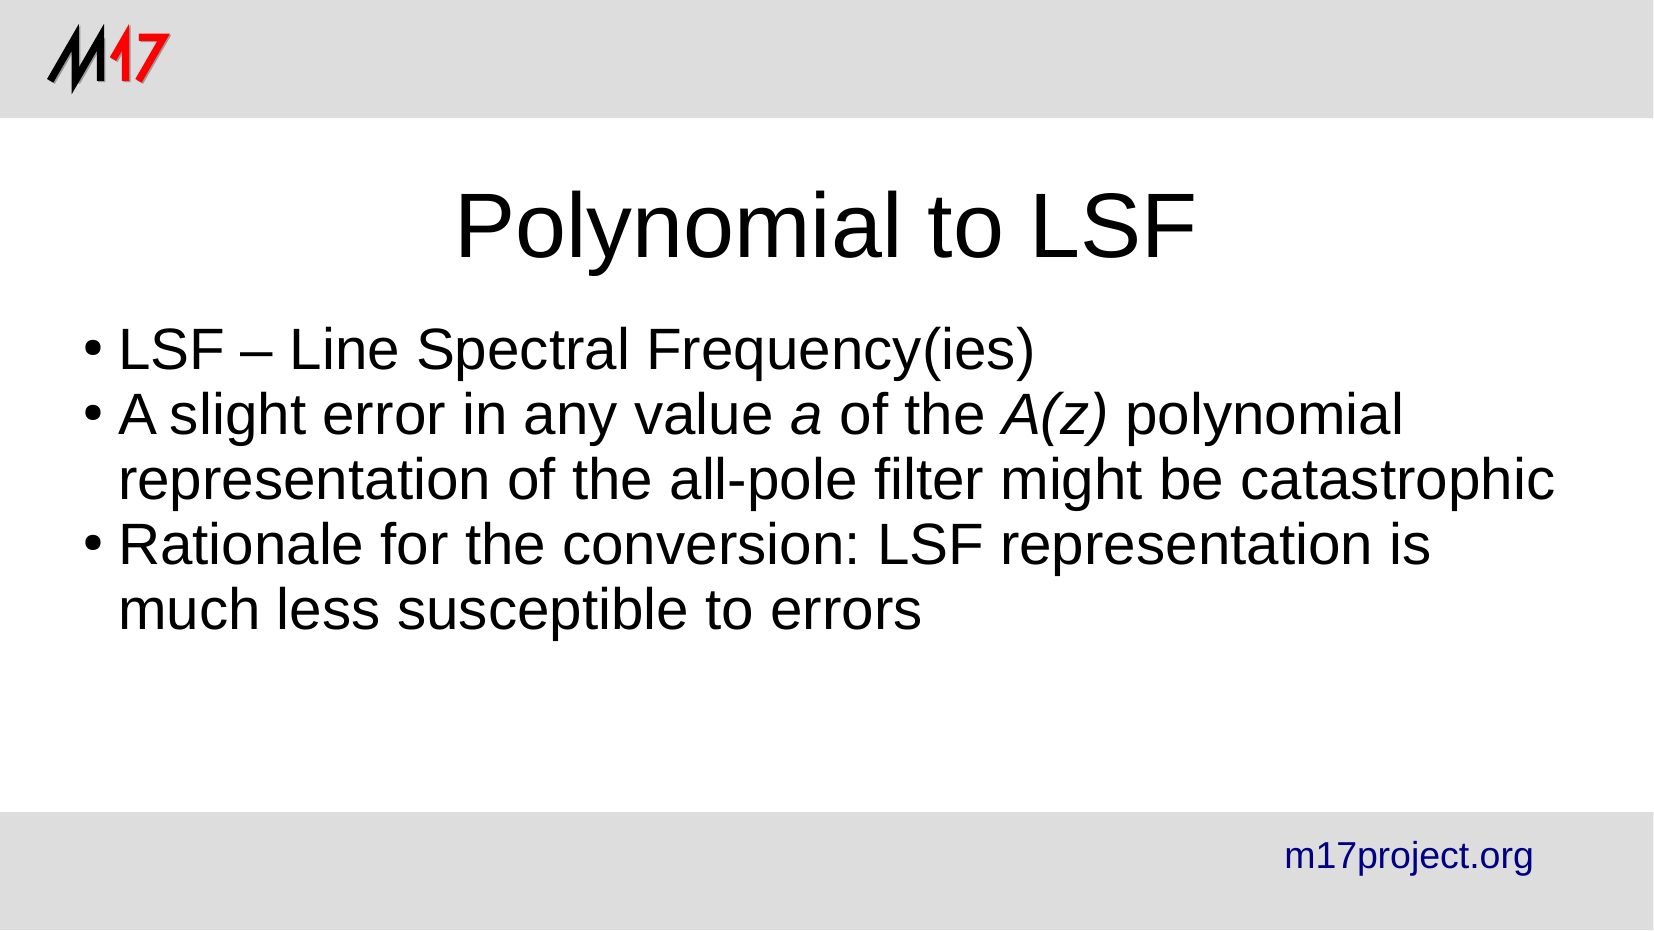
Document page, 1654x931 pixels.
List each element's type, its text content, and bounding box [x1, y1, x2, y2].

text_box [0, 0, 1654, 119]
text_box [0, 812, 1654, 931]
text_box m17project.org [1269, 826, 1654, 897]
subtitle LSF – Line Spectral Frequency(ies) A slight error in any value a of the A(z) polynomial representation of the all-pole filter might be catastrophic Rationale for the conversion: LSF representation is much less susceptible to errors [82, 316, 1571, 812]
title Polynomial to LSF [82, 147, 1571, 303]
picture [39, 16, 178, 102]
